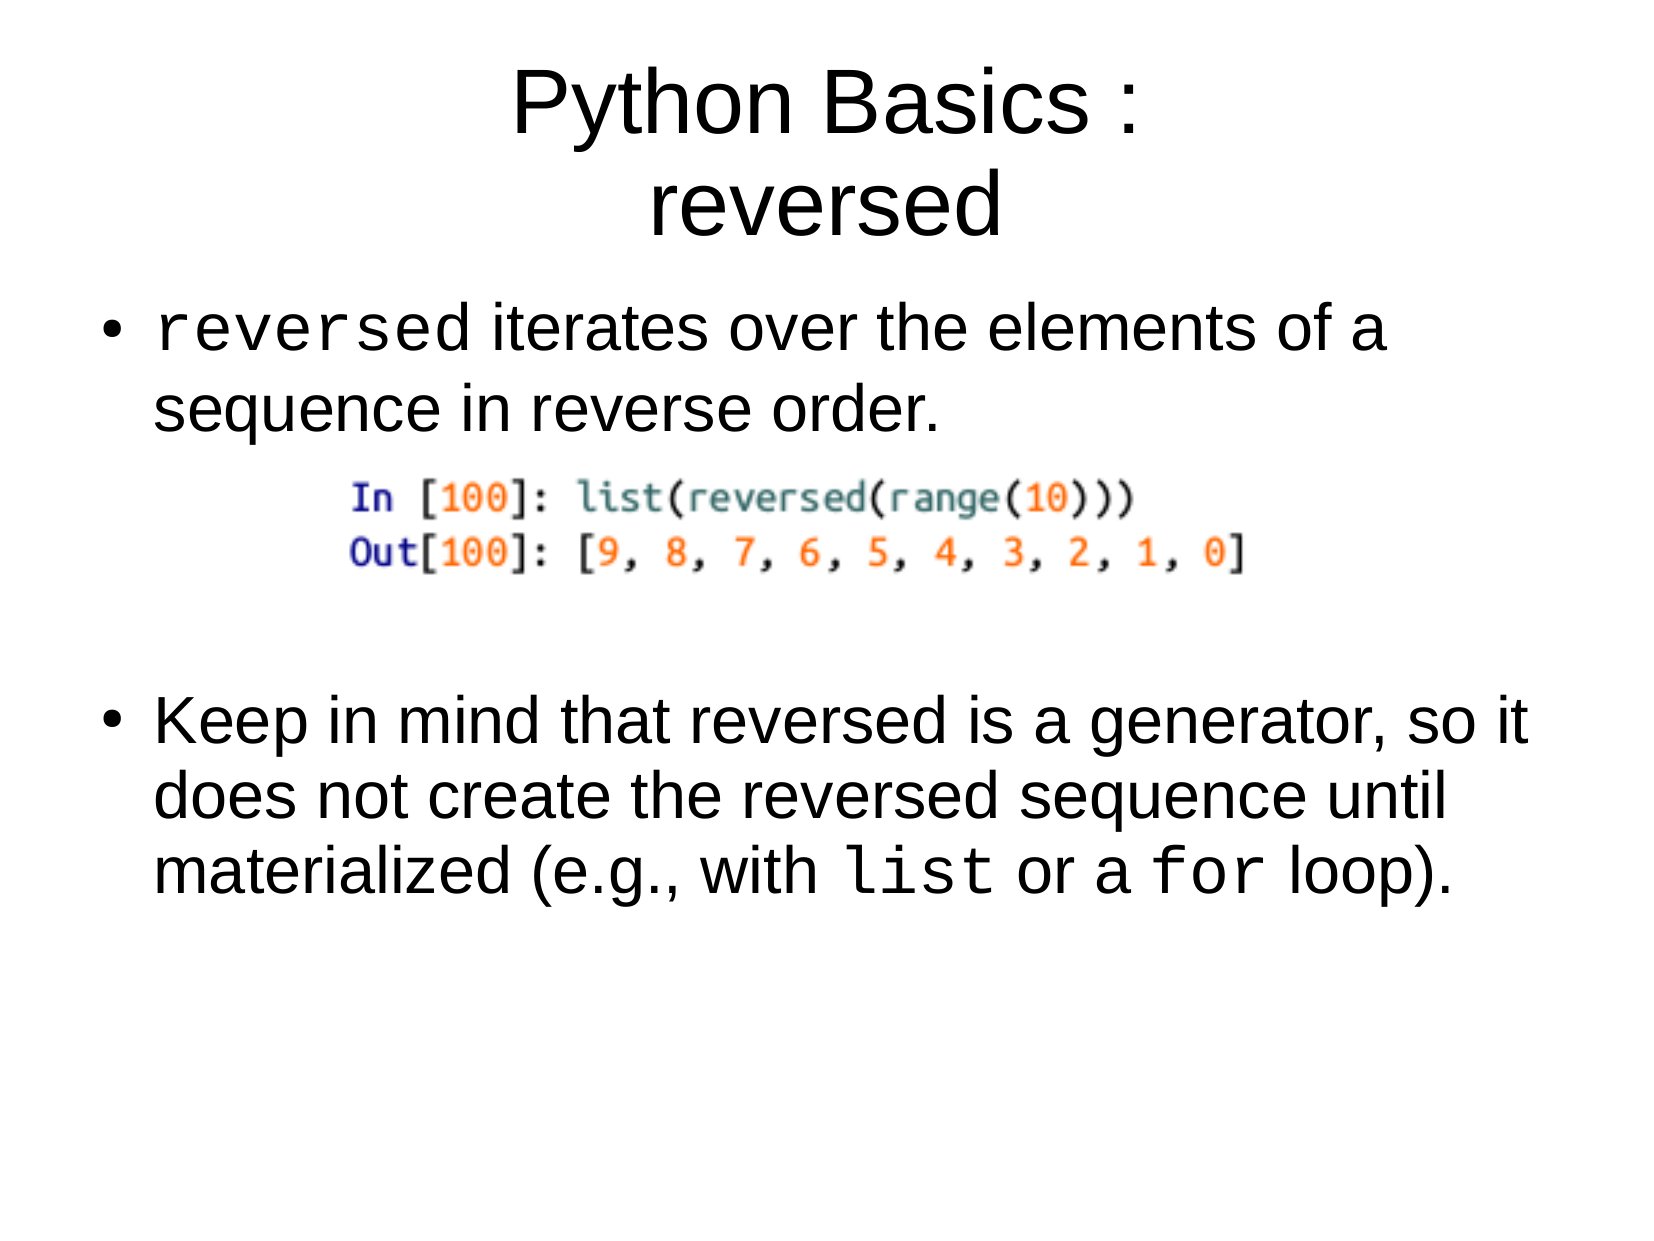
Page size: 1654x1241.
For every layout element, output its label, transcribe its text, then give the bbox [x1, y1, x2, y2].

title Python Basics : reversed [82, 49, 1571, 257]
picture [348, 474, 1259, 583]
list reversed iterates over the elements of a sequence in reverse order. Keep in mind that reversed is a generator, so it does not create the reversed sequence until materialized (e.g., with list or a for loop). [82, 290, 1571, 1010]
